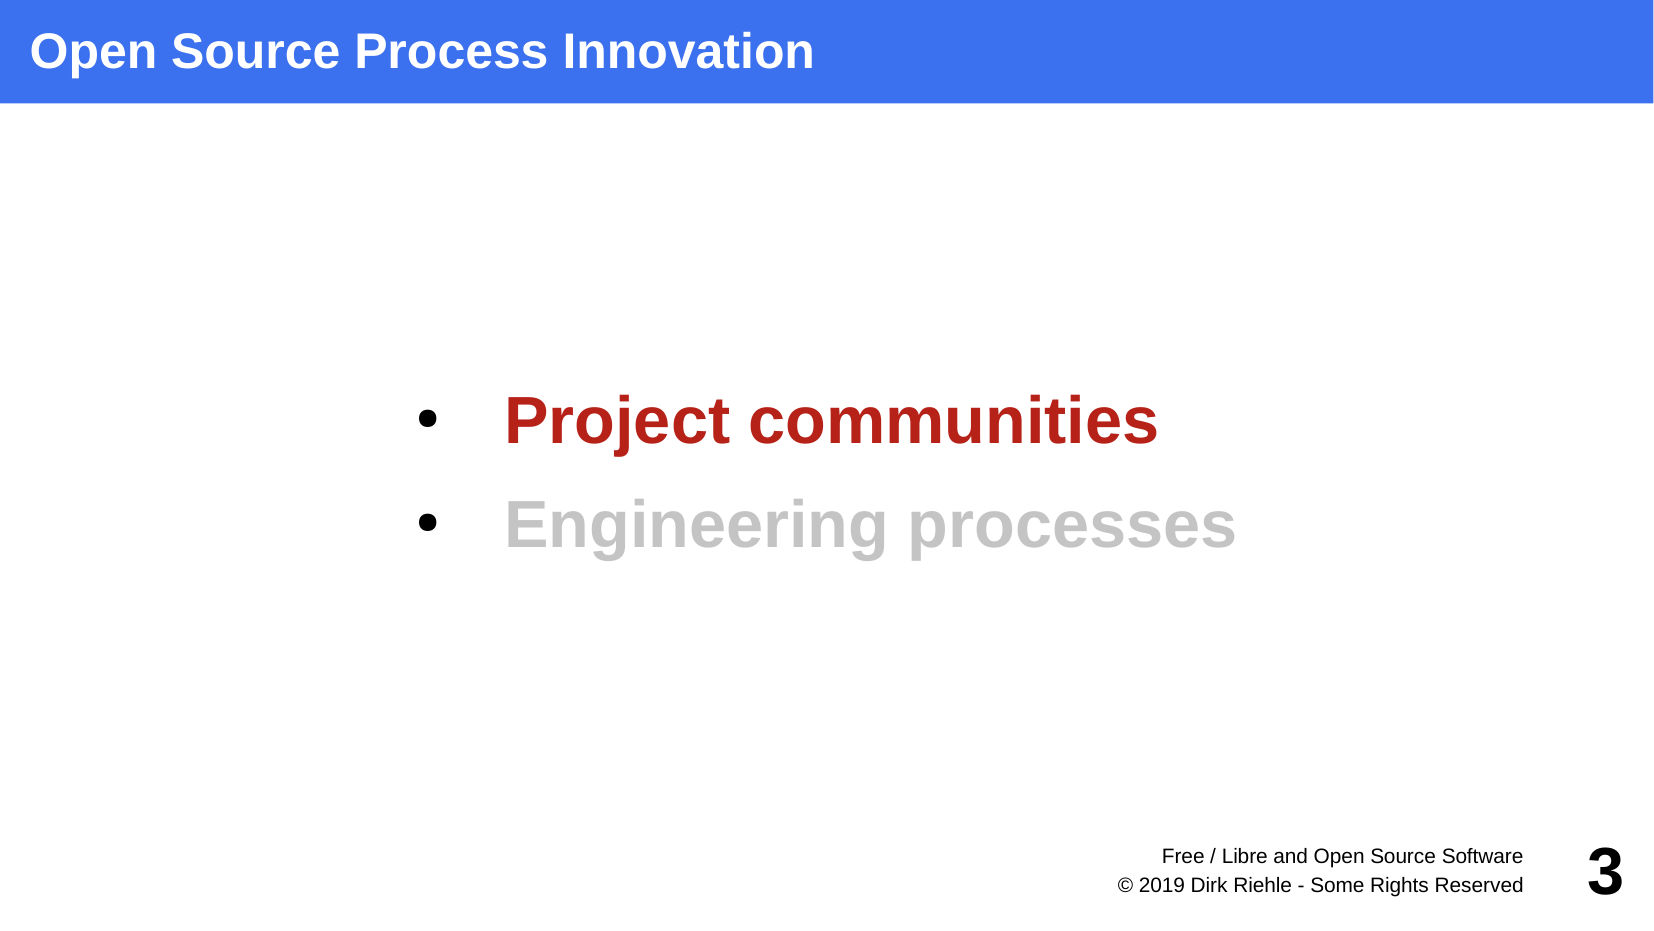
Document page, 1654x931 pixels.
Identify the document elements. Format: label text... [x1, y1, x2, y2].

subtitle Project communities Engineering processes [29, 132, 1625, 813]
title Open Source Process Innovation [0, 0, 1654, 104]
